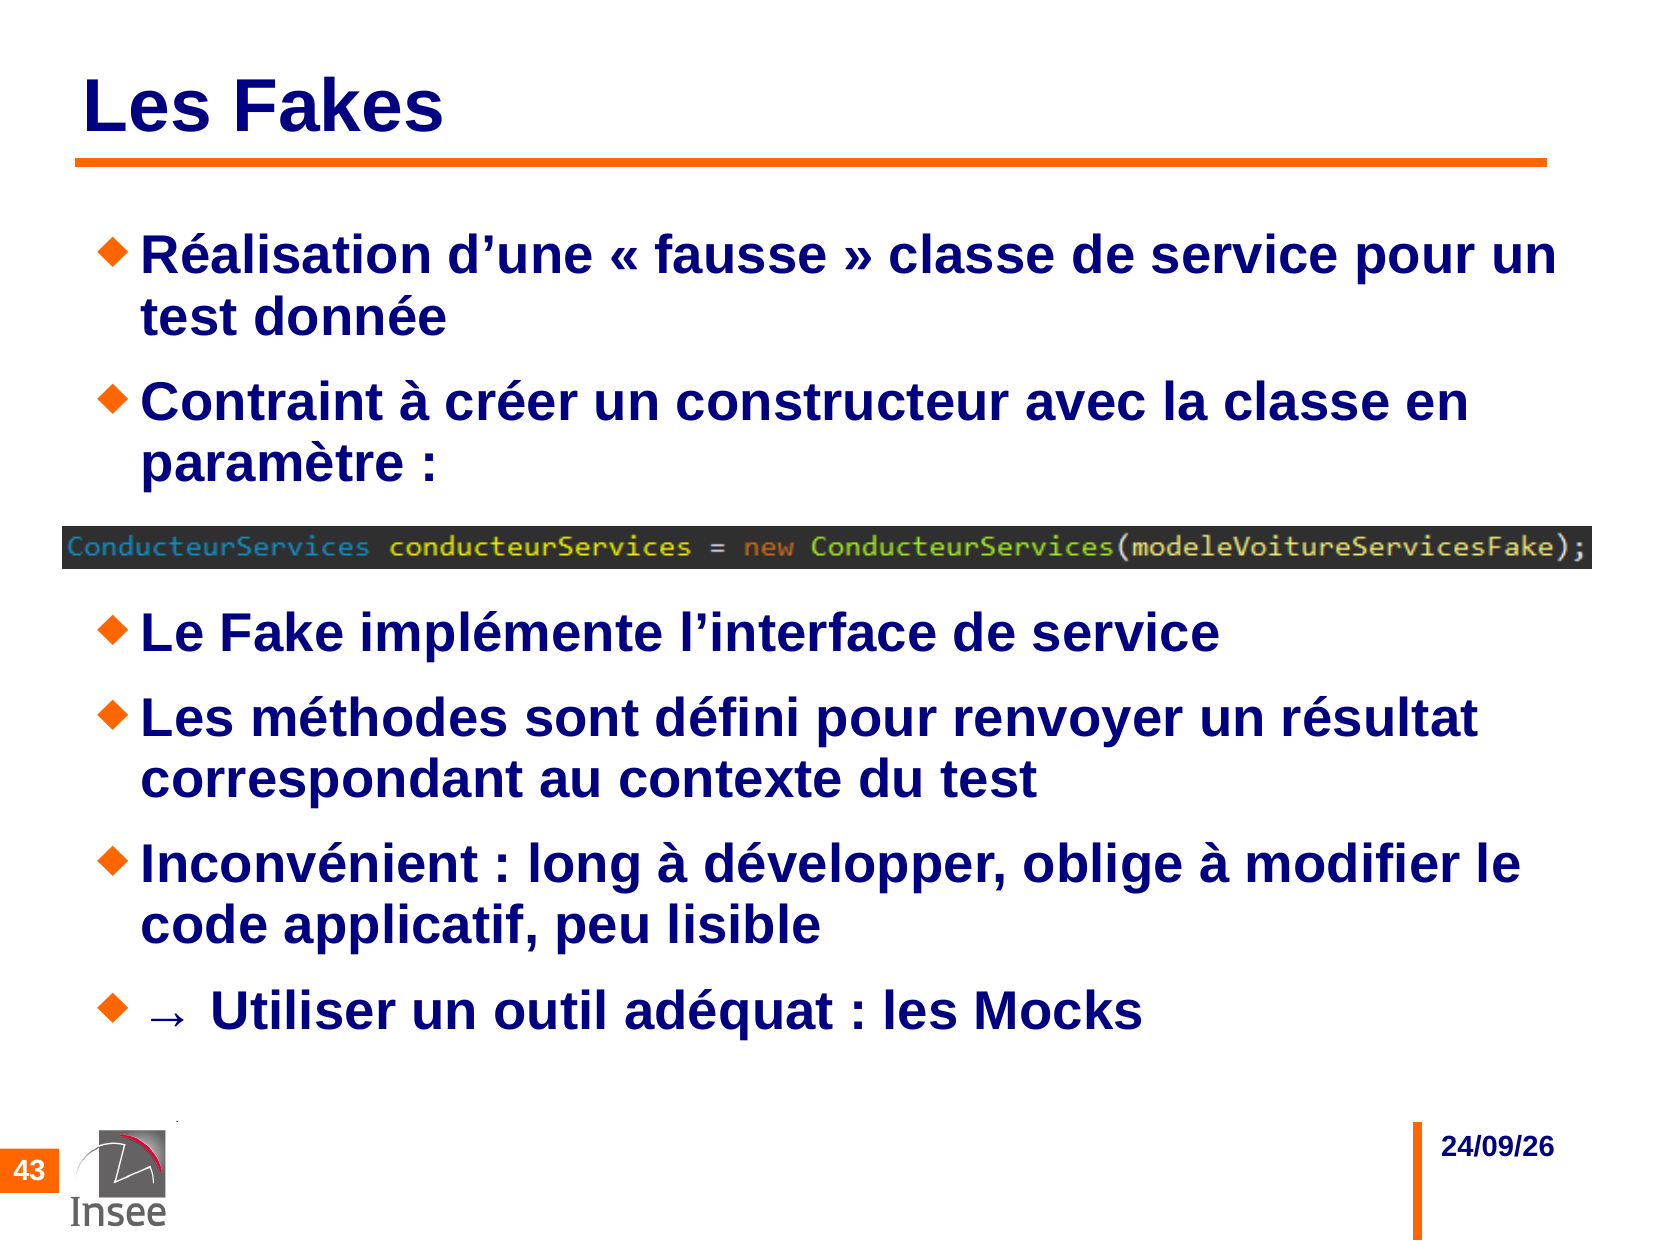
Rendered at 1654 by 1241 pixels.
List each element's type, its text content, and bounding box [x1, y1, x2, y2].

picture [62, 526, 1592, 569]
list Réalisation d’une « fausse » classe de service pour un test donnée Contraint à créer un constructeur avec la classe en paramètre : Le Fake implémente l’interface de service Les méthodes sont défini pour renvoyer un résultat correspondant au contexte du test Inconvénient : long à développer, oblige à modifier le code applicatif, peu lisible → Utiliser un outil adéquat : les Mocks [82, 224, 1571, 526]
picture [62, 1121, 178, 1241]
title Les Fakes [82, 49, 1619, 163]
list Réalisation d’une « fausse » classe de service pour un test donnée Contraint à créer un constructeur avec la classe en paramètre : Le Fake implémente l’interface de service Les méthodes sont défini pour renvoyer un résultat correspondant au contexte du test Inconvénient : long à développer, oblige à modifier le code applicatif, peu lisible → Utiliser un outil adéquat : les Mocks [82, 569, 1571, 1051]
